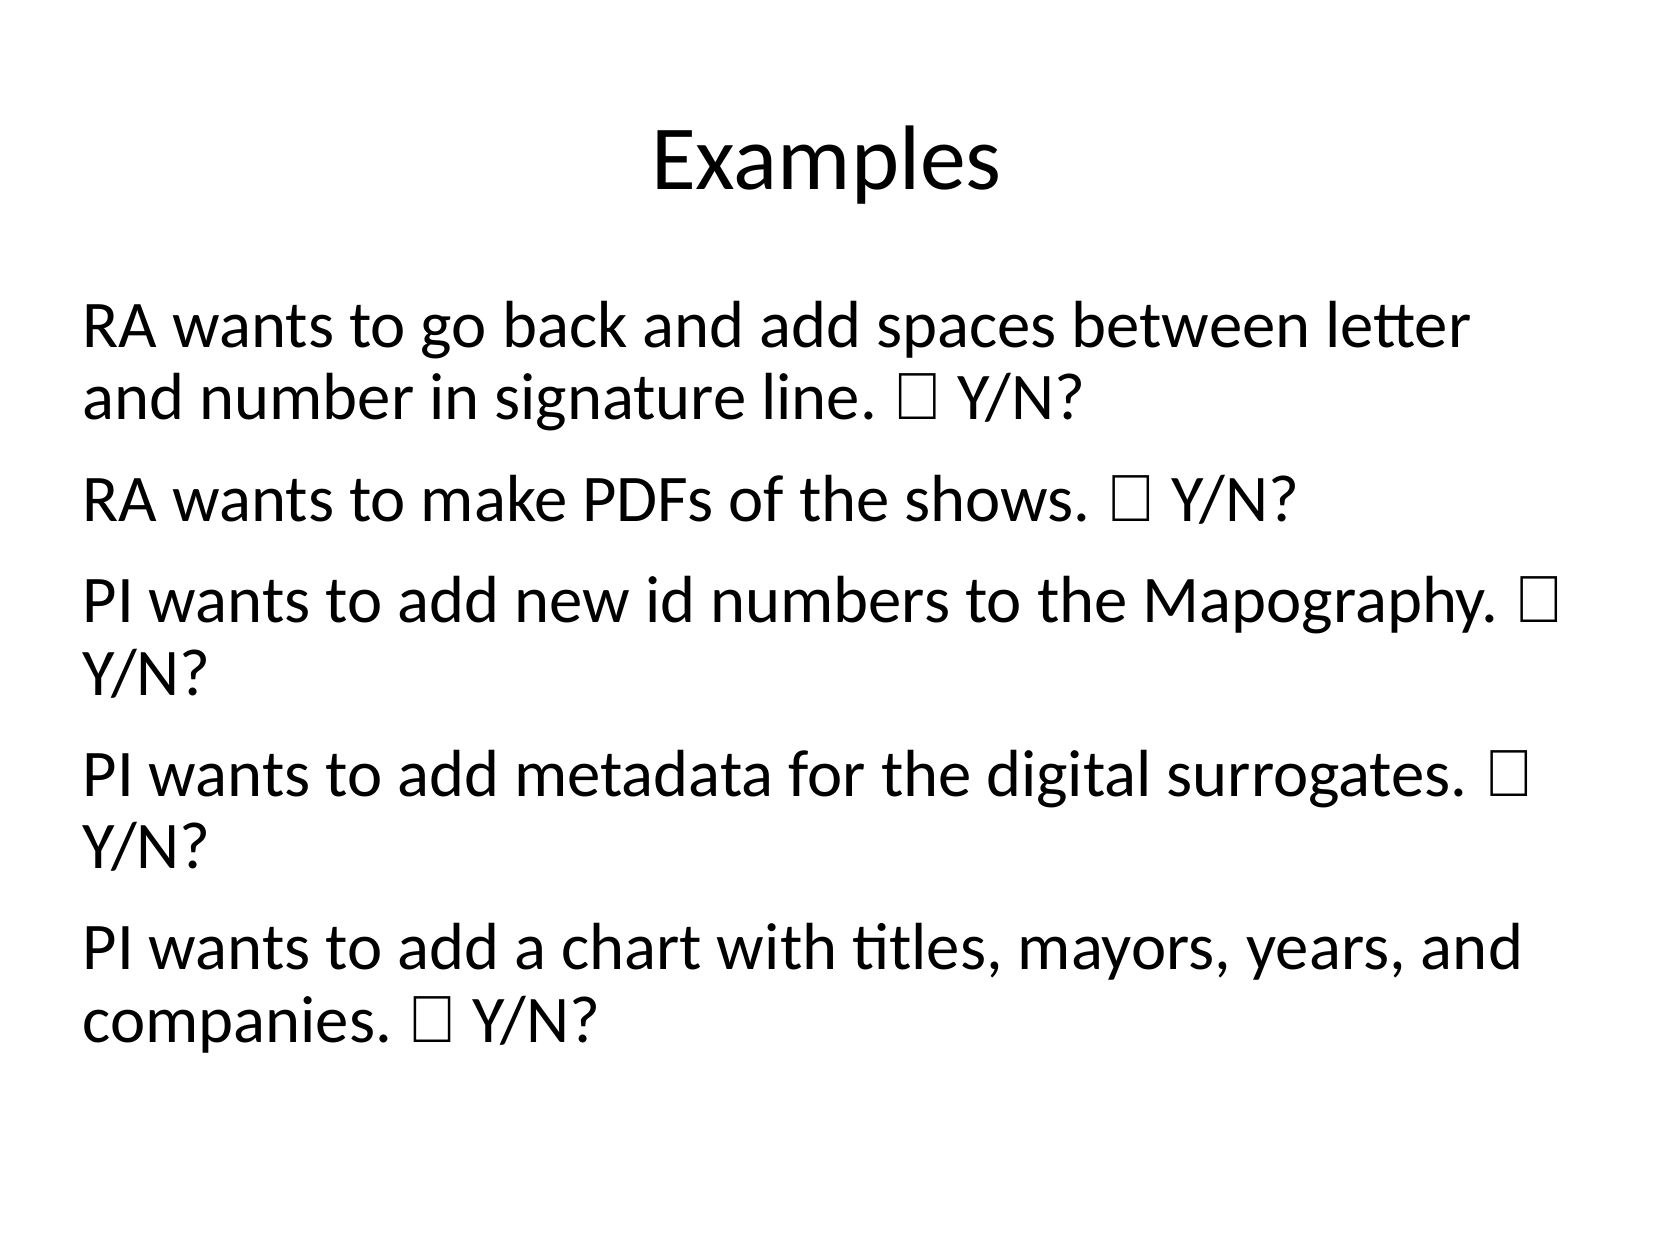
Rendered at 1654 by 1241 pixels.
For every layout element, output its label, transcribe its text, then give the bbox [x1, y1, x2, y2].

title Examples [82, 49, 1571, 257]
list RA wants to go back and add spaces between letter and number in signature line.  Y/N? RA wants to make PDFs of the shows.  Y/N? PI wants to add new id numbers to the Mapography.  Y/N? PI wants to add metadata for the digital surrogates.  Y/N? PI wants to add a chart with titles, mayors, years, and companies.  Y/N? [82, 290, 1571, 1118]
